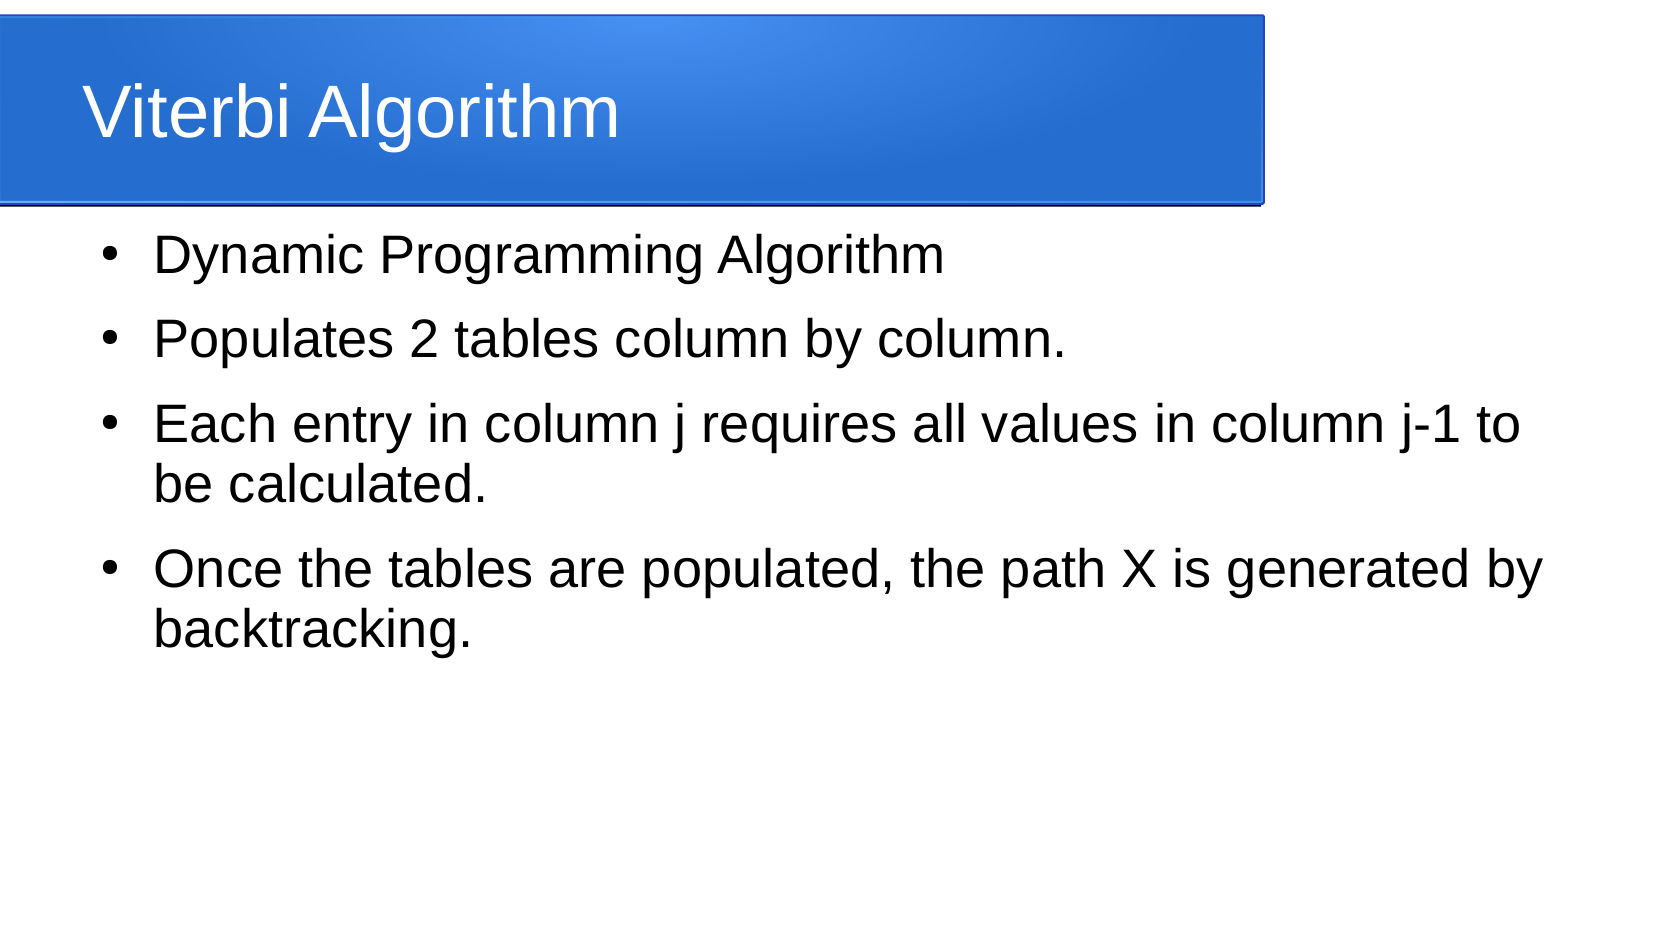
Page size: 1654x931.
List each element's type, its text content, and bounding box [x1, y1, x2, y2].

list Dynamic Programming Algorithm Populates 2 tables column by column. Each entry in column j requires all values in column j-1 to be calculated. Once the tables are populated, the path X is generated by backtracking. [82, 224, 1571, 764]
title Viterbi Algorithm [82, 35, 1235, 189]
